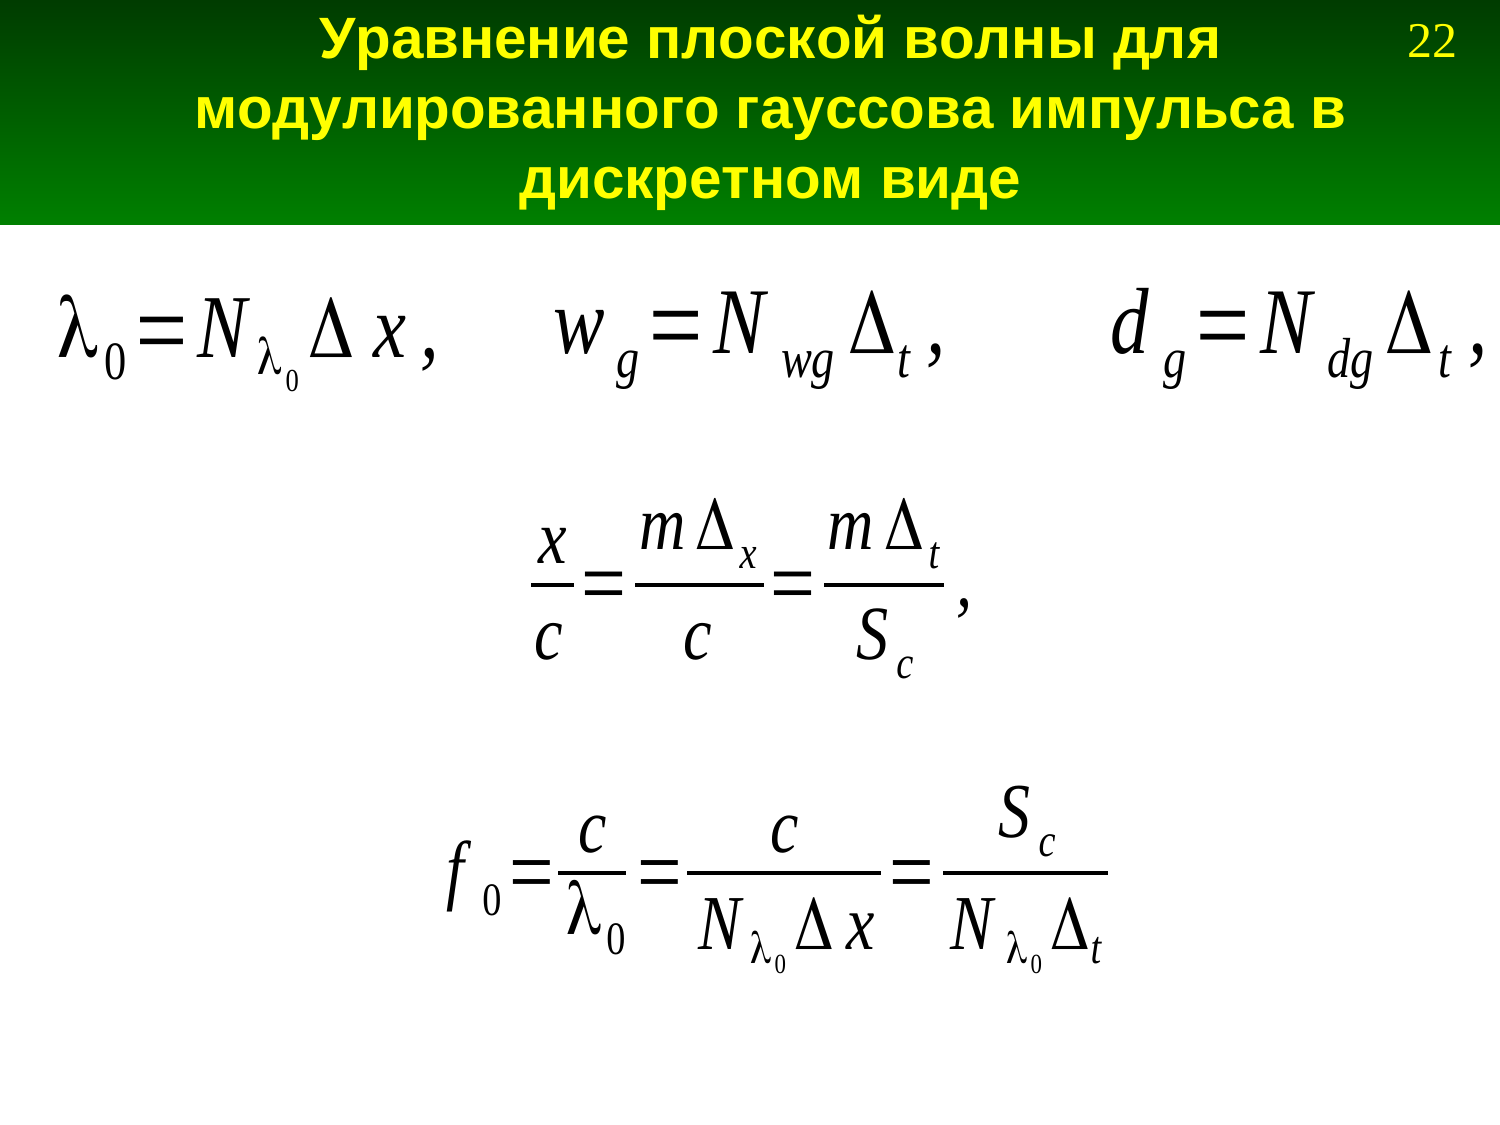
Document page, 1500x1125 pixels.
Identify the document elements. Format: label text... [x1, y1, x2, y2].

chart [418, 769, 1127, 981]
title Уравнение плоской волны для модулированного гауссова импульса в дискретном виде [100, 0, 1441, 219]
chart [39, 278, 459, 397]
chart [1090, 271, 1500, 390]
chart [534, 271, 966, 390]
chart [510, 482, 990, 689]
